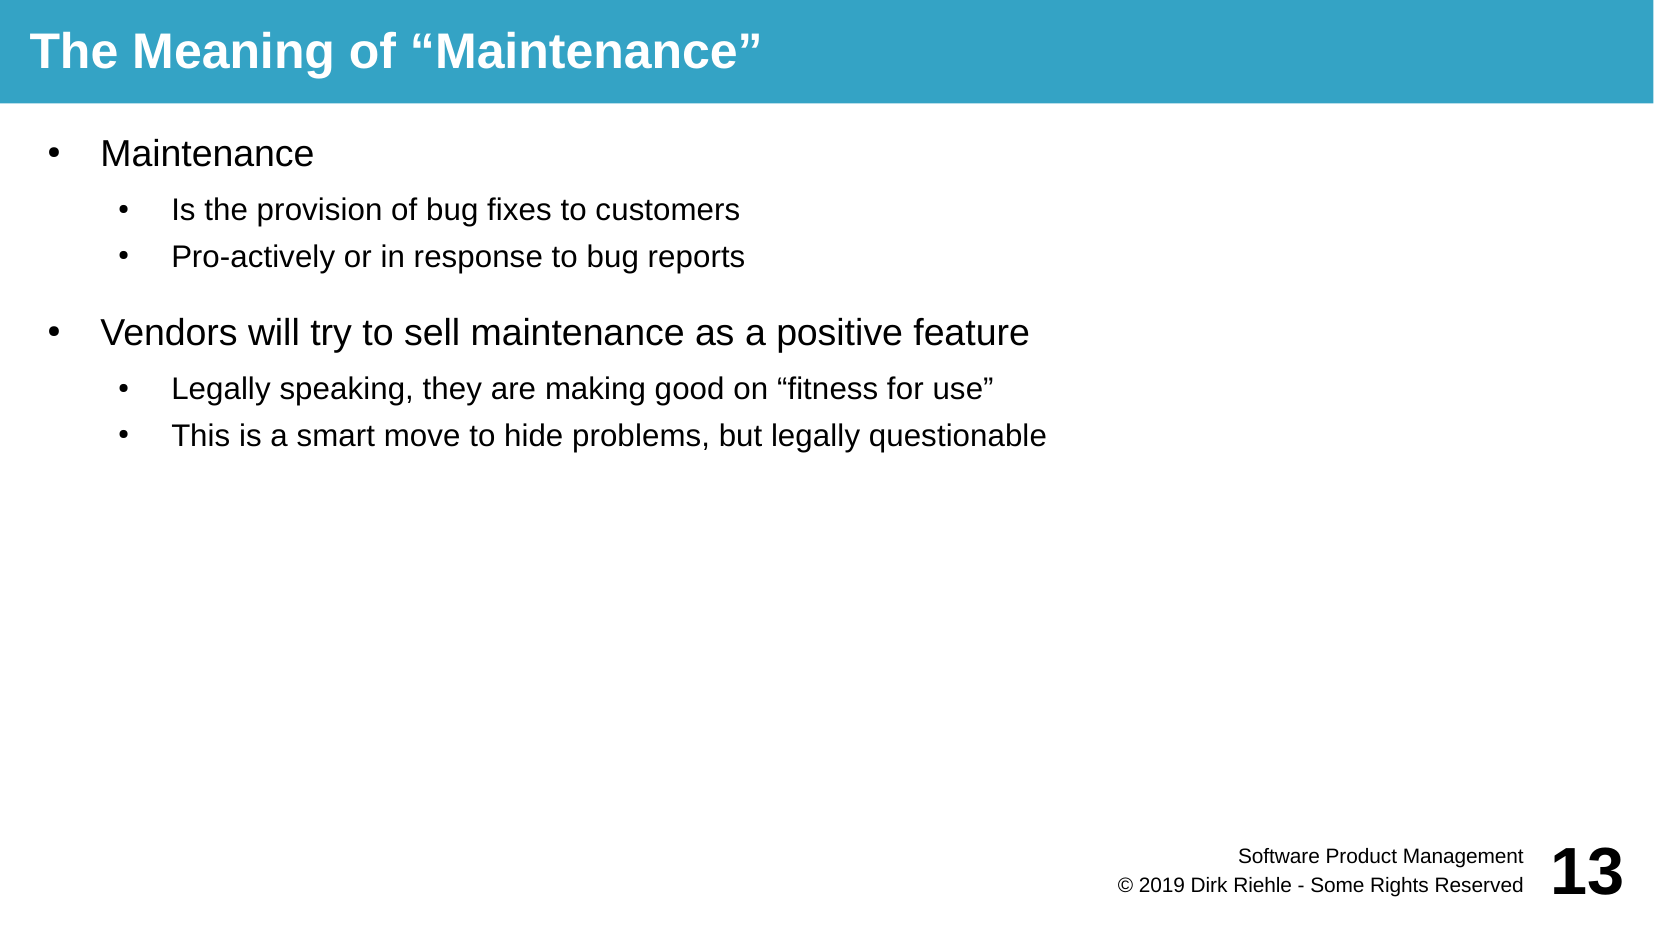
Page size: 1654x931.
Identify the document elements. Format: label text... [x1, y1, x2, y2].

title The Meaning of “Maintenance” [0, 0, 1654, 104]
list Maintenance Is the provision of bug fixes to customers Pro-actively or in response to bug reports Vendors will try to sell maintenance as a positive feature Legally speaking, they are making good on “fitness for use” This is a smart move to hide problems, but legally questionable [29, 132, 1625, 813]
